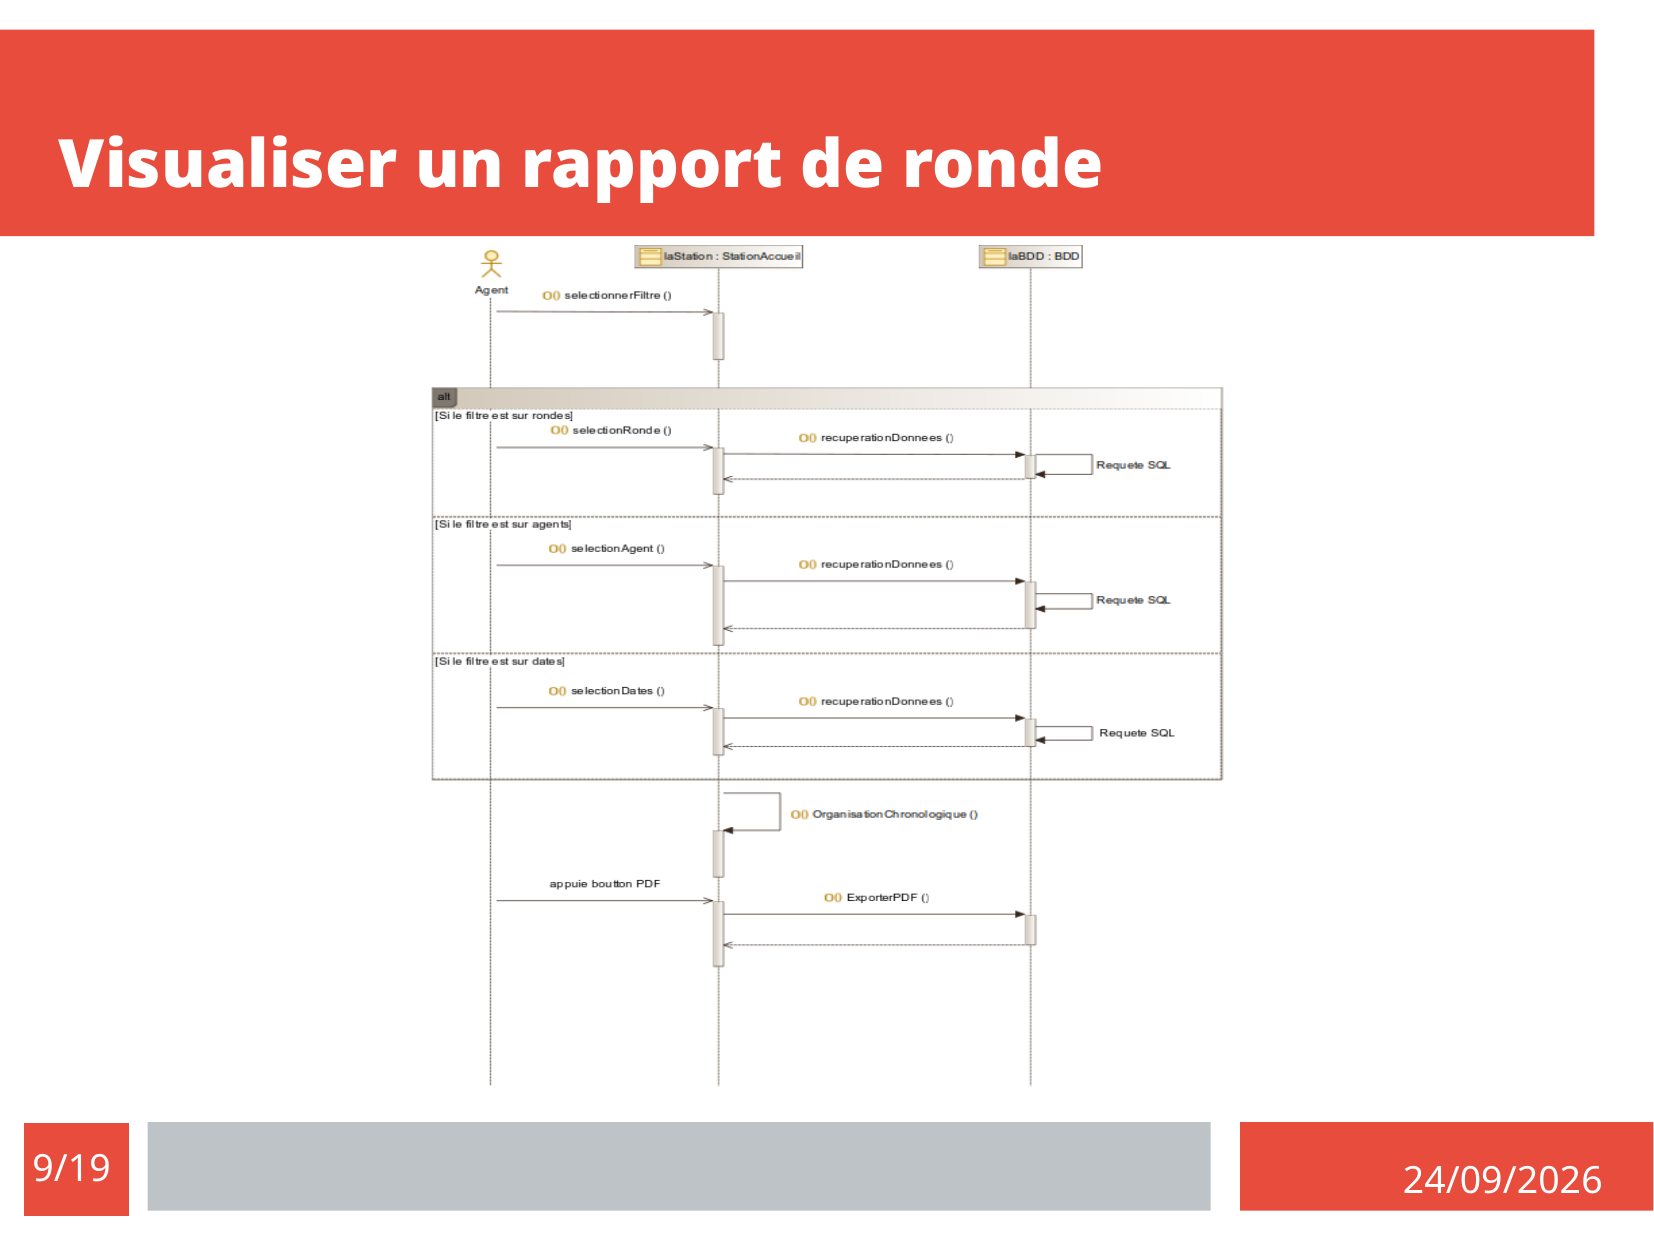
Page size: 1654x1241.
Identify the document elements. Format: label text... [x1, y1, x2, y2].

title Visualiser un rapport de ronde [59, 59, 1595, 207]
text_box 28/01/2020 [1388, 1146, 1634, 1209]
picture [413, 245, 1264, 1093]
